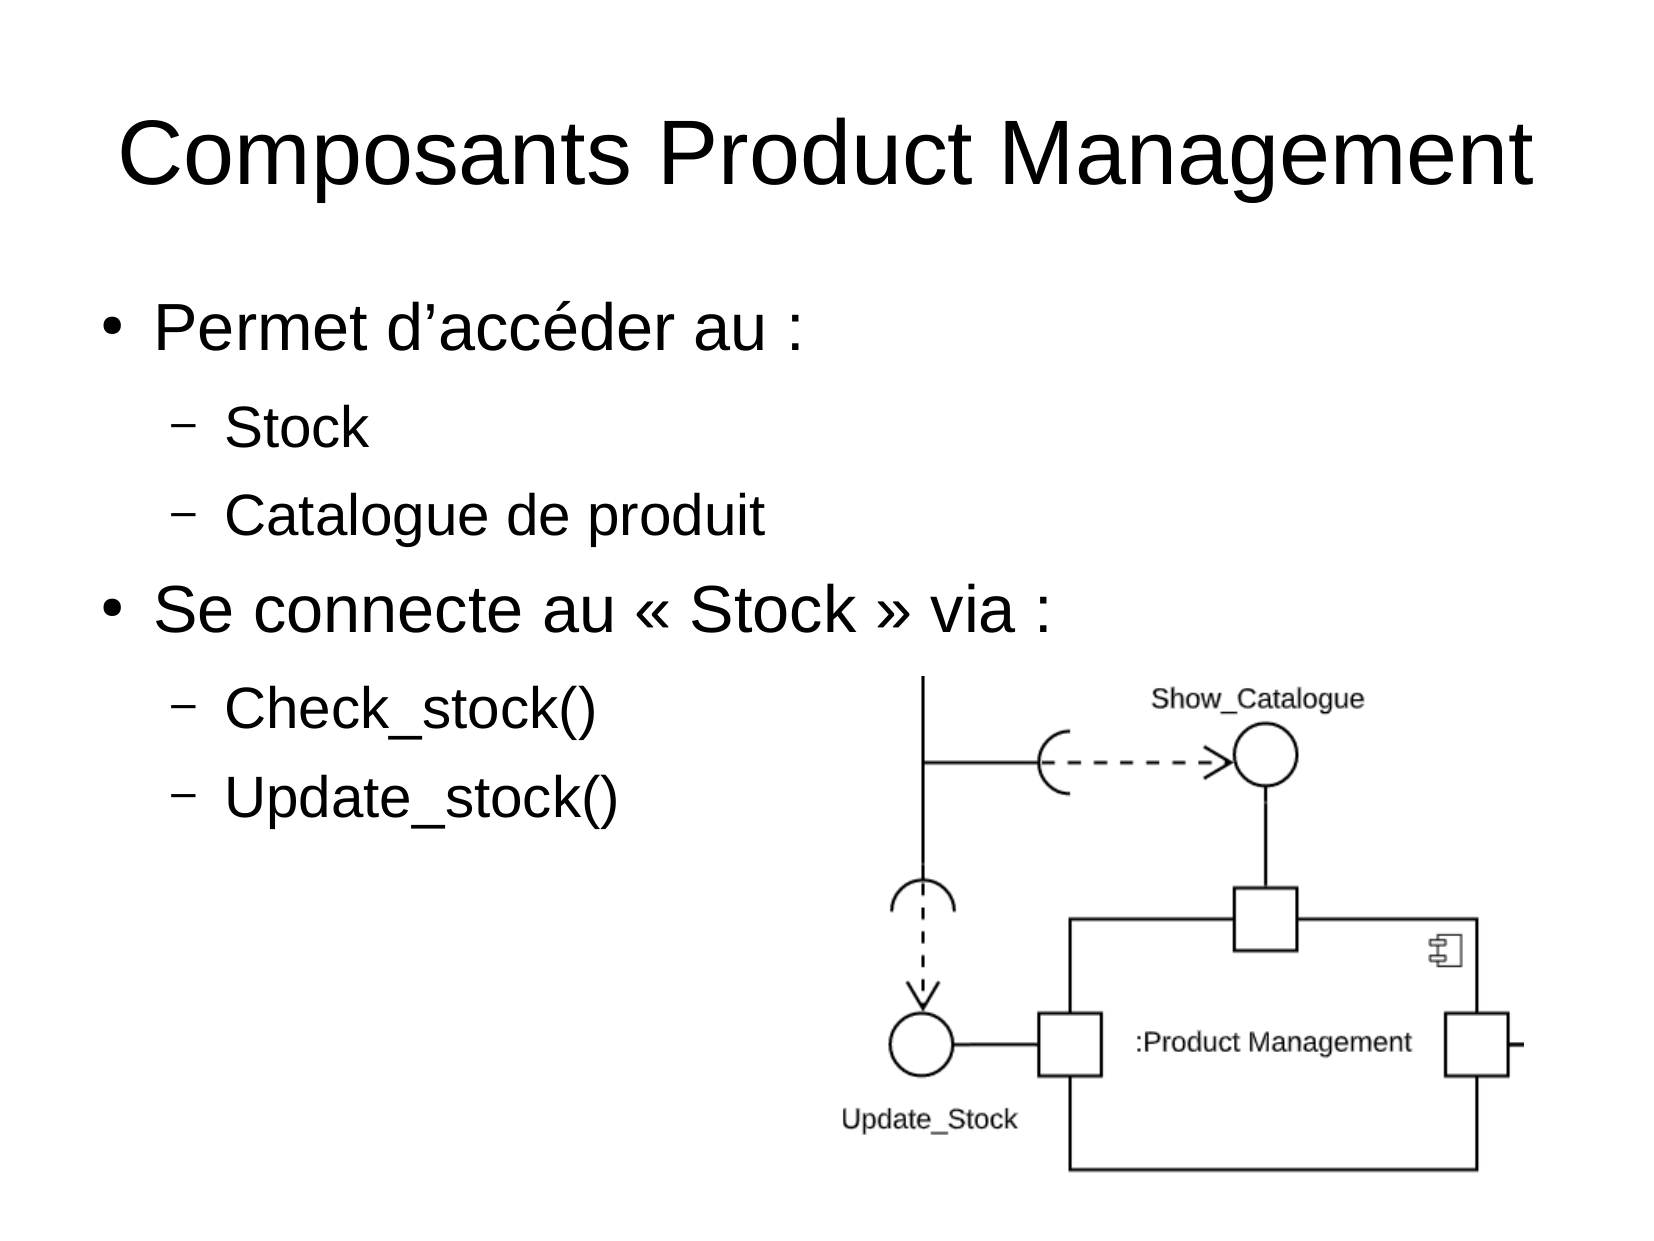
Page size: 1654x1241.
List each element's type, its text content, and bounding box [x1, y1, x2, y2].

picture [831, 676, 1524, 1182]
list Permet d’accéder au : Stock Catalogue de produit Se connecte au « Stock » via : Check_stock() Update_stock() [82, 290, 1571, 1109]
title Composants Product Management [82, 49, 1571, 257]
